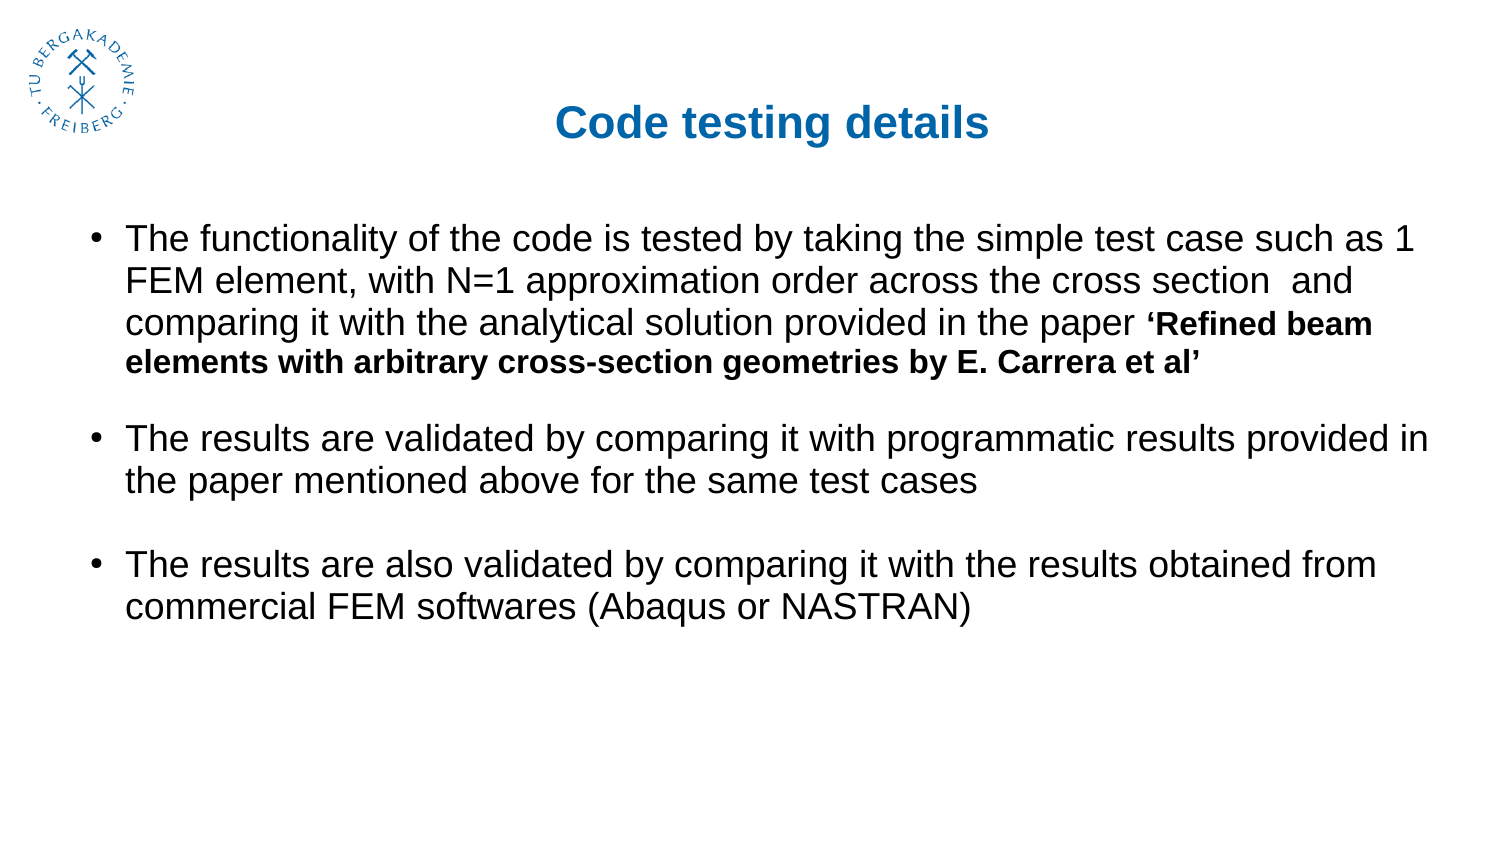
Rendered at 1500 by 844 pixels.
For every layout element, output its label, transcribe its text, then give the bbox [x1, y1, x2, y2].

text_box The functionality of the code is tested by taking the simple test case such as 1 FEM element, with N=1 approximation order across the cross section and comparing it with the analytical solution provided in the paper ‘Refined beam elements with arbitrary cross-section geometries by E. Carrera et al’ The results are validated by comparing it with programmatic results provided in the paper mentioned above for the same test cases The results are also validated by comparing it with the results obtained from commercial FEM softwares (Abaqus or NASTRAN) [75, 210, 1471, 706]
text_box Code testing details [540, 90, 1021, 181]
picture [29, 29, 134, 133]
